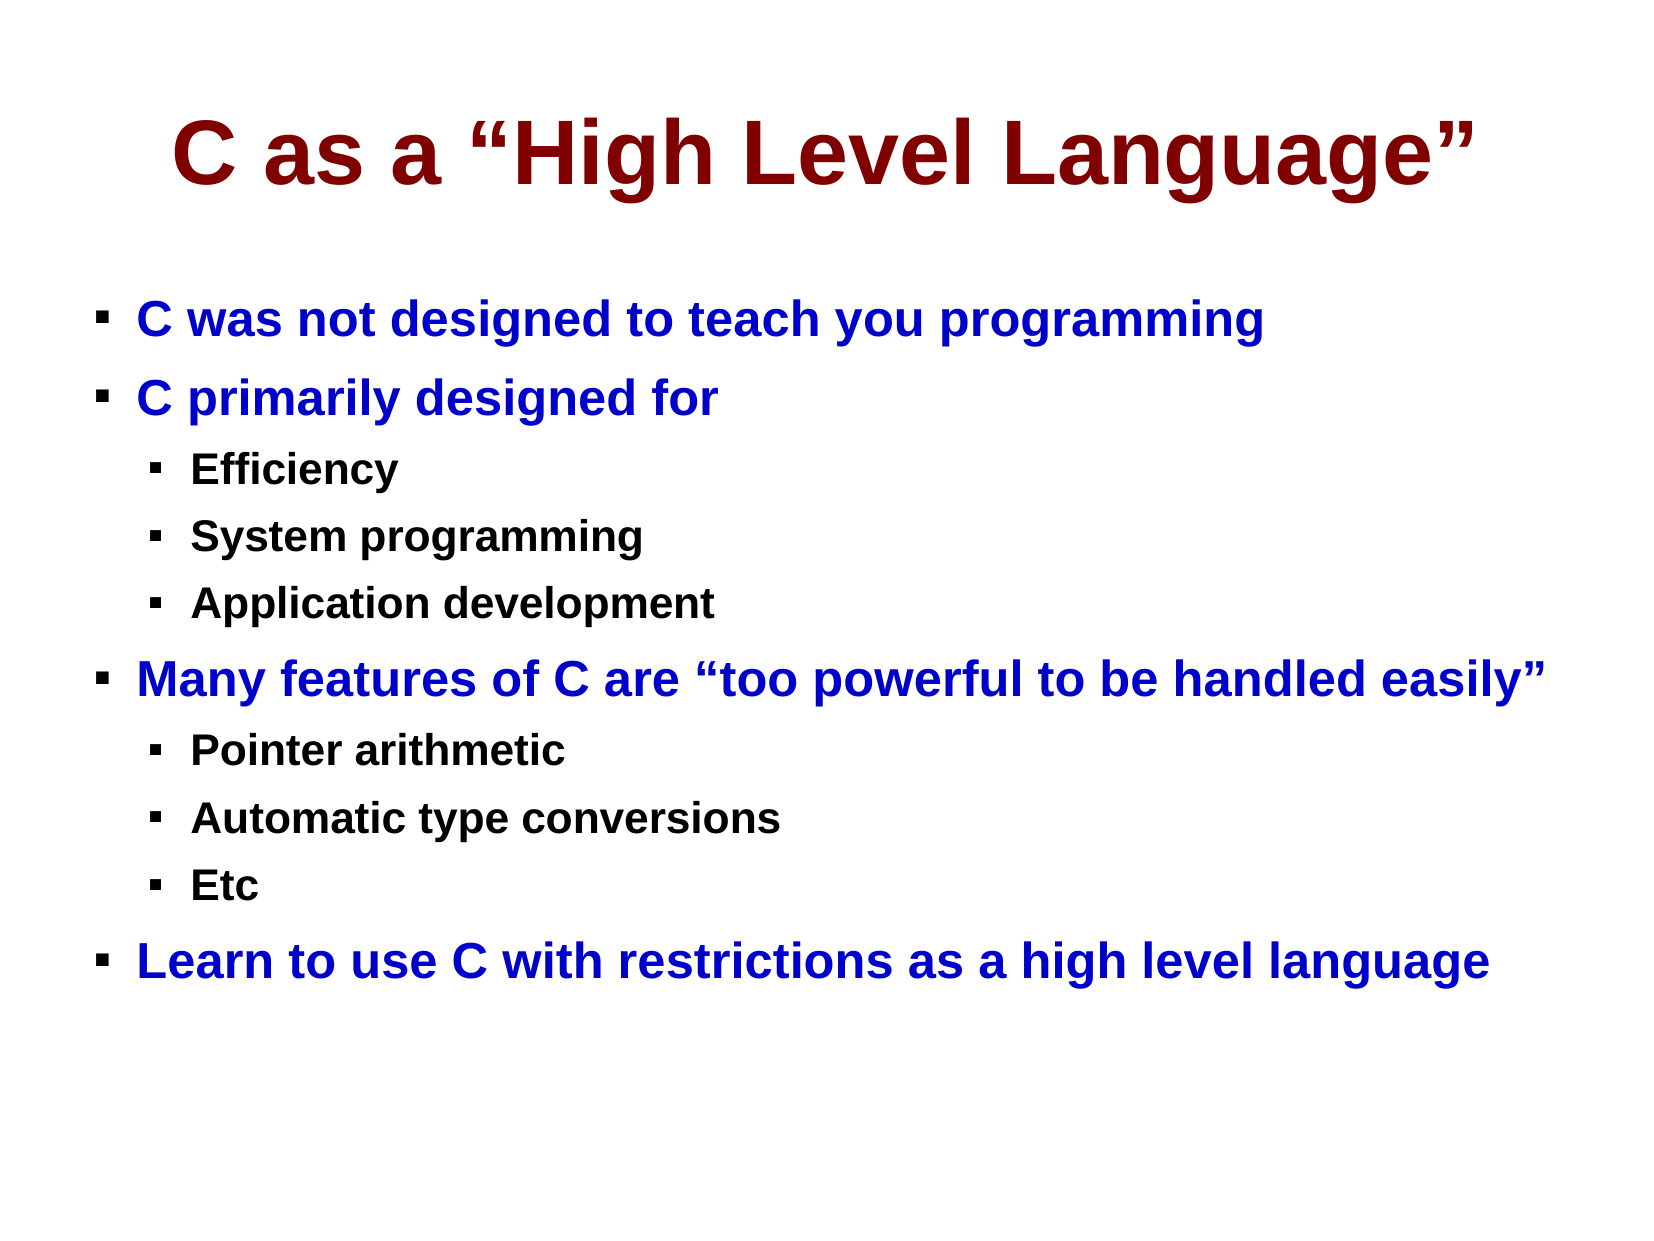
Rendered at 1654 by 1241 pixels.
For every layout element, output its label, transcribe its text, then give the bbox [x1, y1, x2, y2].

title C as a “High Level Language” [82, 49, 1571, 257]
list C was not designed to teach you programming C primarily designed for Efficiency System programming Application development Many features of C are “too powerful to be handled easily” Pointer arithmetic Automatic type conversions Etc Learn to use C with restrictions as a high level language [82, 290, 1571, 1010]
